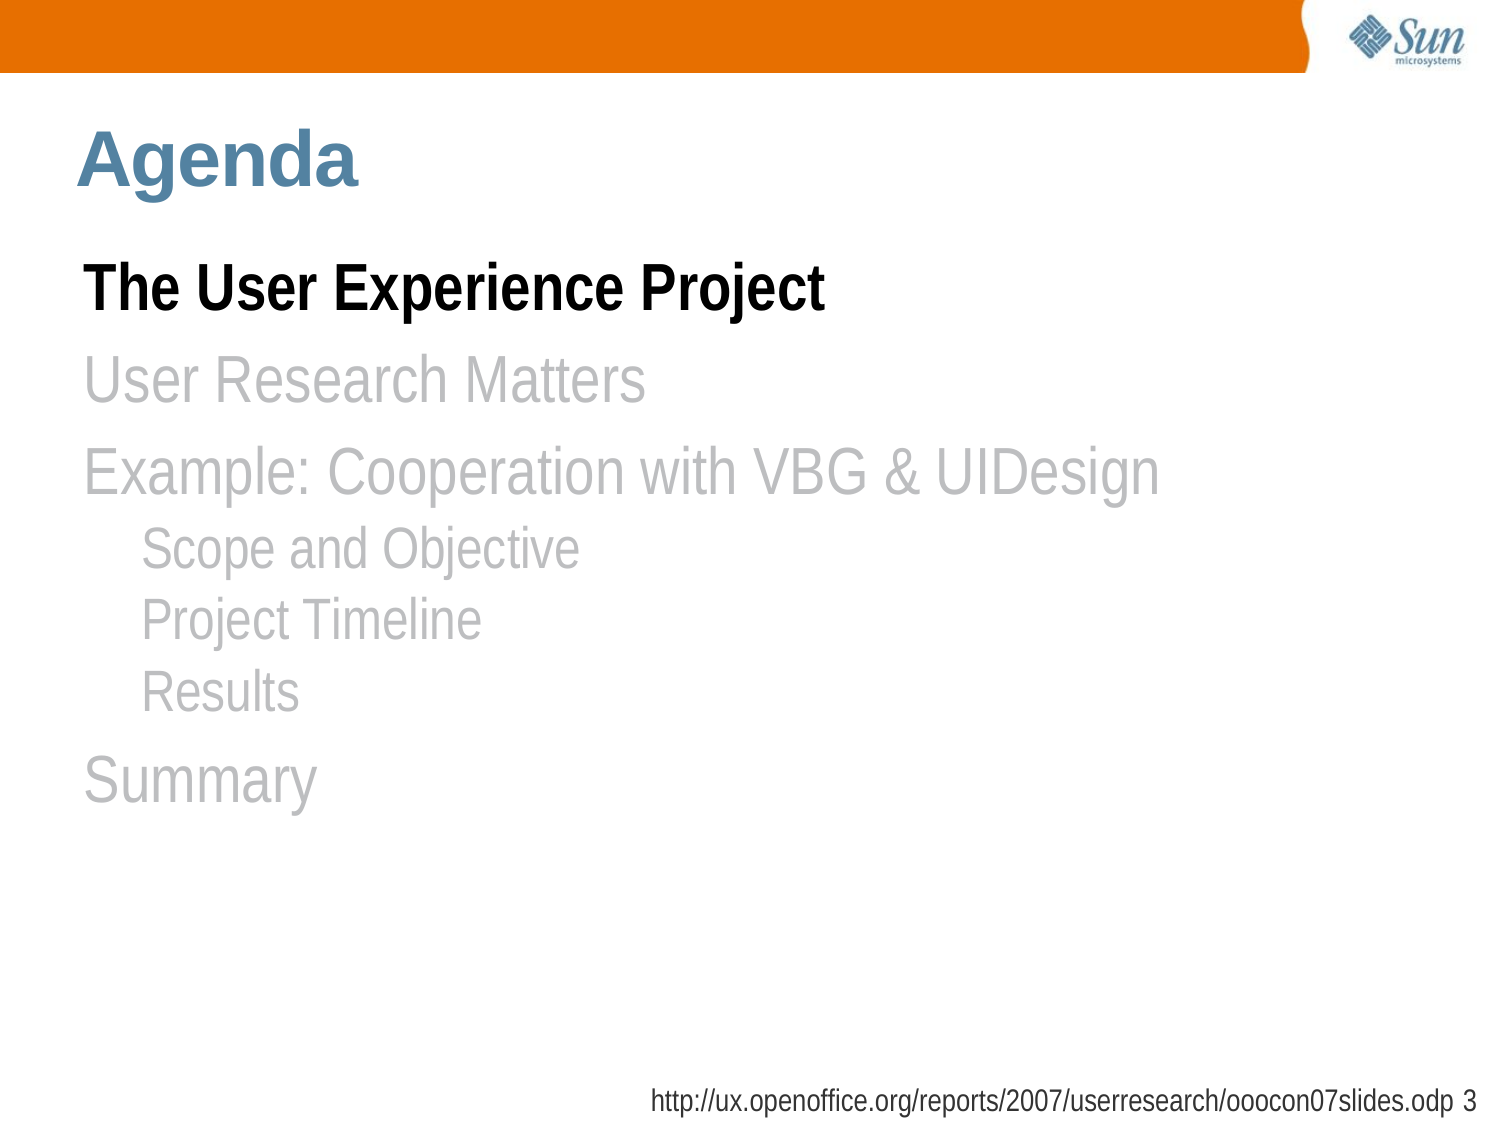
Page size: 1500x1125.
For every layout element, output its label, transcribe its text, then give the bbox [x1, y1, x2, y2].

picture [0, 0, 1500, 73]
list The User Experience Project User Research Matters Example: Cooperation with VBG & UIDesign Scope and Objective Project Timeline Results Summary [64, 258, 1401, 1062]
title Agenda [75, 123, 1437, 227]
